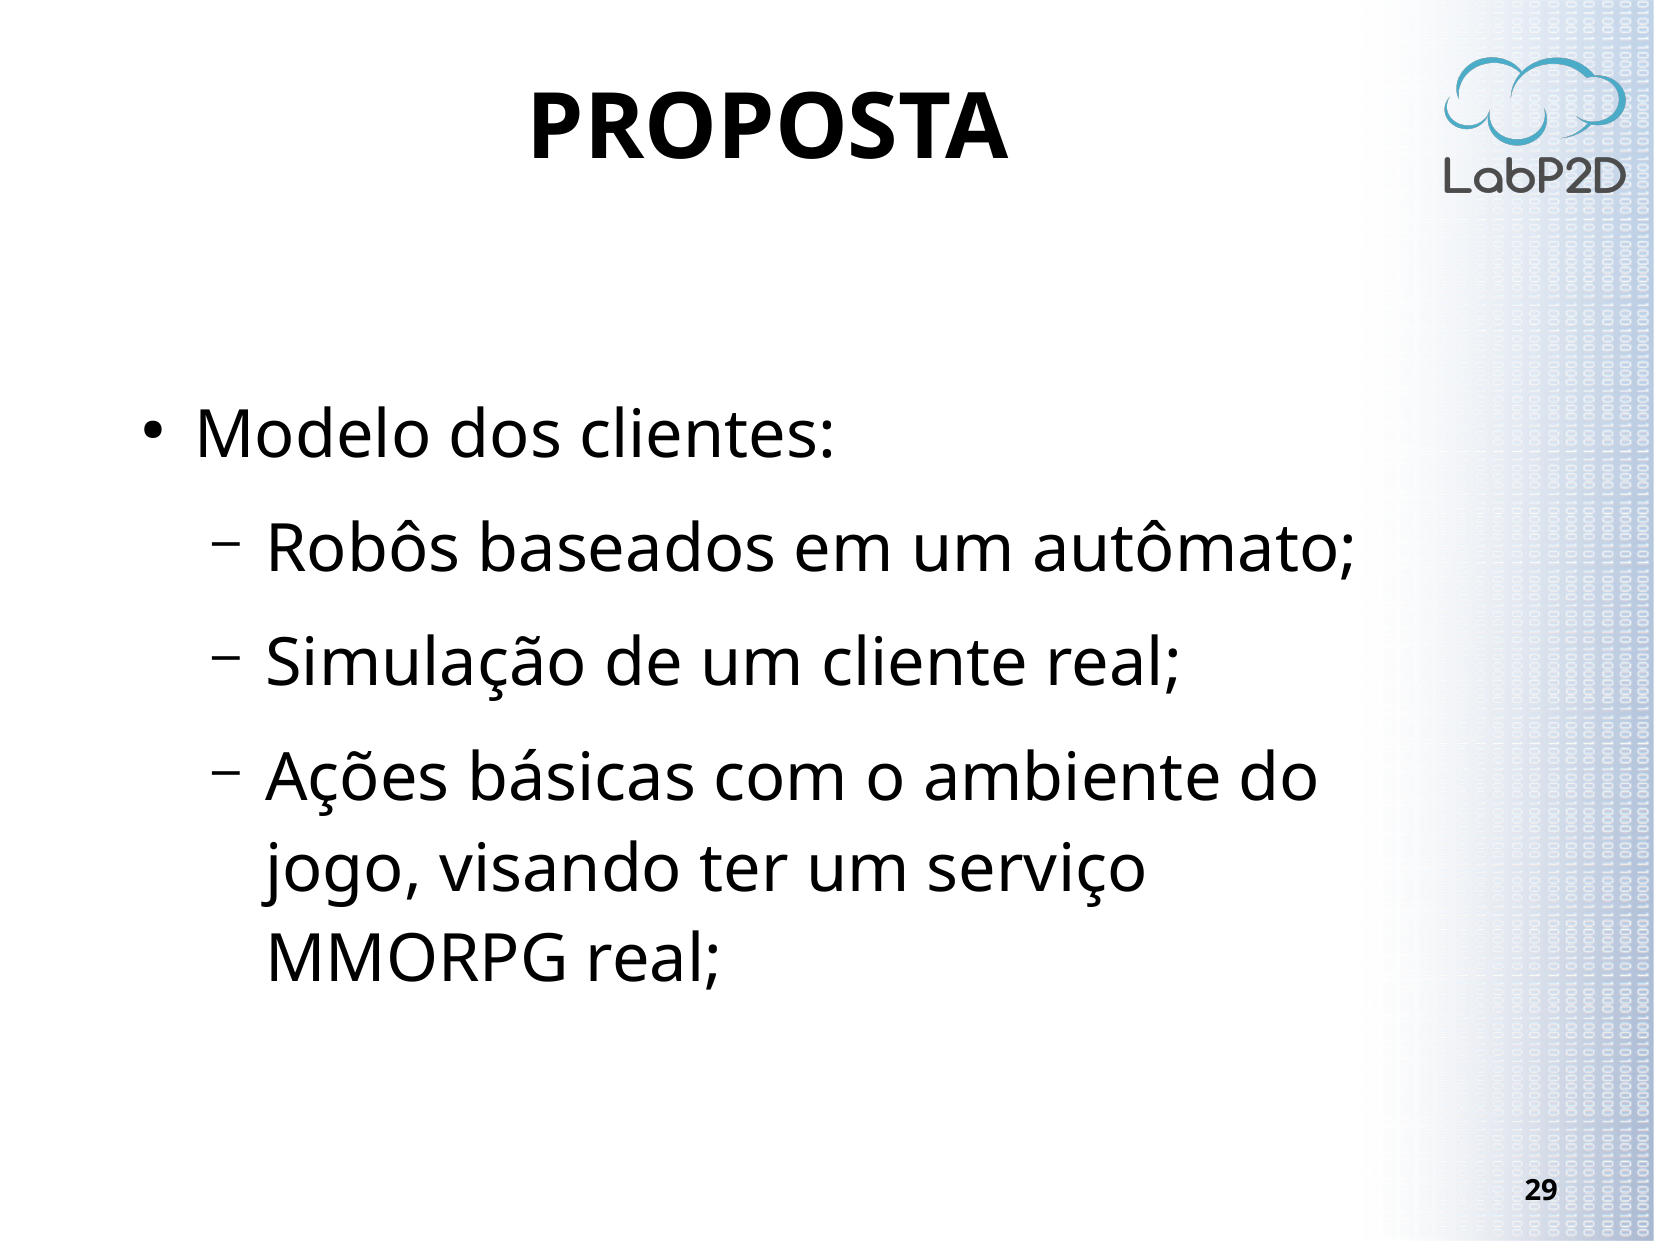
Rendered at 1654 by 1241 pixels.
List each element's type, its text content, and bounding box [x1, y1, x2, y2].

title PROPOSTA [82, 19, 1453, 227]
list Modelo dos clientes: Robôs baseados em um autômato; Simulação de um cliente real; Ações básicas com o ambiente do jogo, visando ter um serviço MMORPG real; [123, 271, 1406, 1116]
picture [1360, 1, 1654, 1240]
